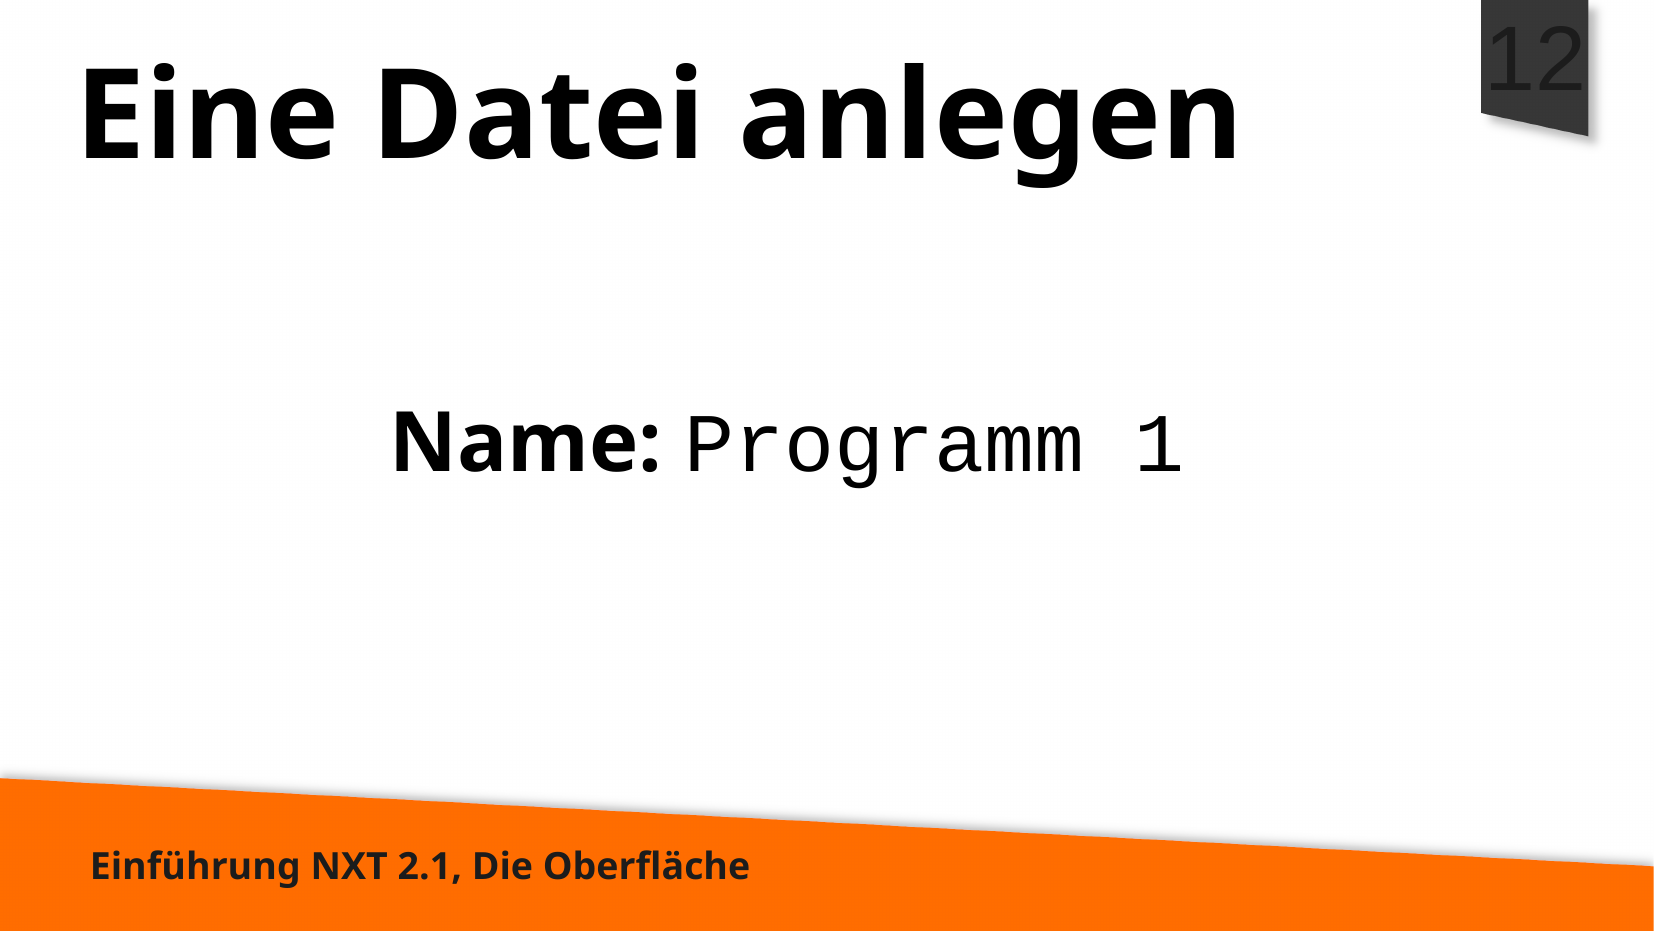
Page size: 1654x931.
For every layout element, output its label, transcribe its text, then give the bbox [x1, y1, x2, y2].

text_box Name: Programm 1 [375, 375, 1238, 526]
text_box 12 [1462, 0, 1609, 151]
picture [0, 0, 1654, 931]
text_box Einführung NXT 2.1, Die Oberfläche [75, 832, 1201, 901]
title Eine Datei anlegen [75, 30, 1564, 190]
